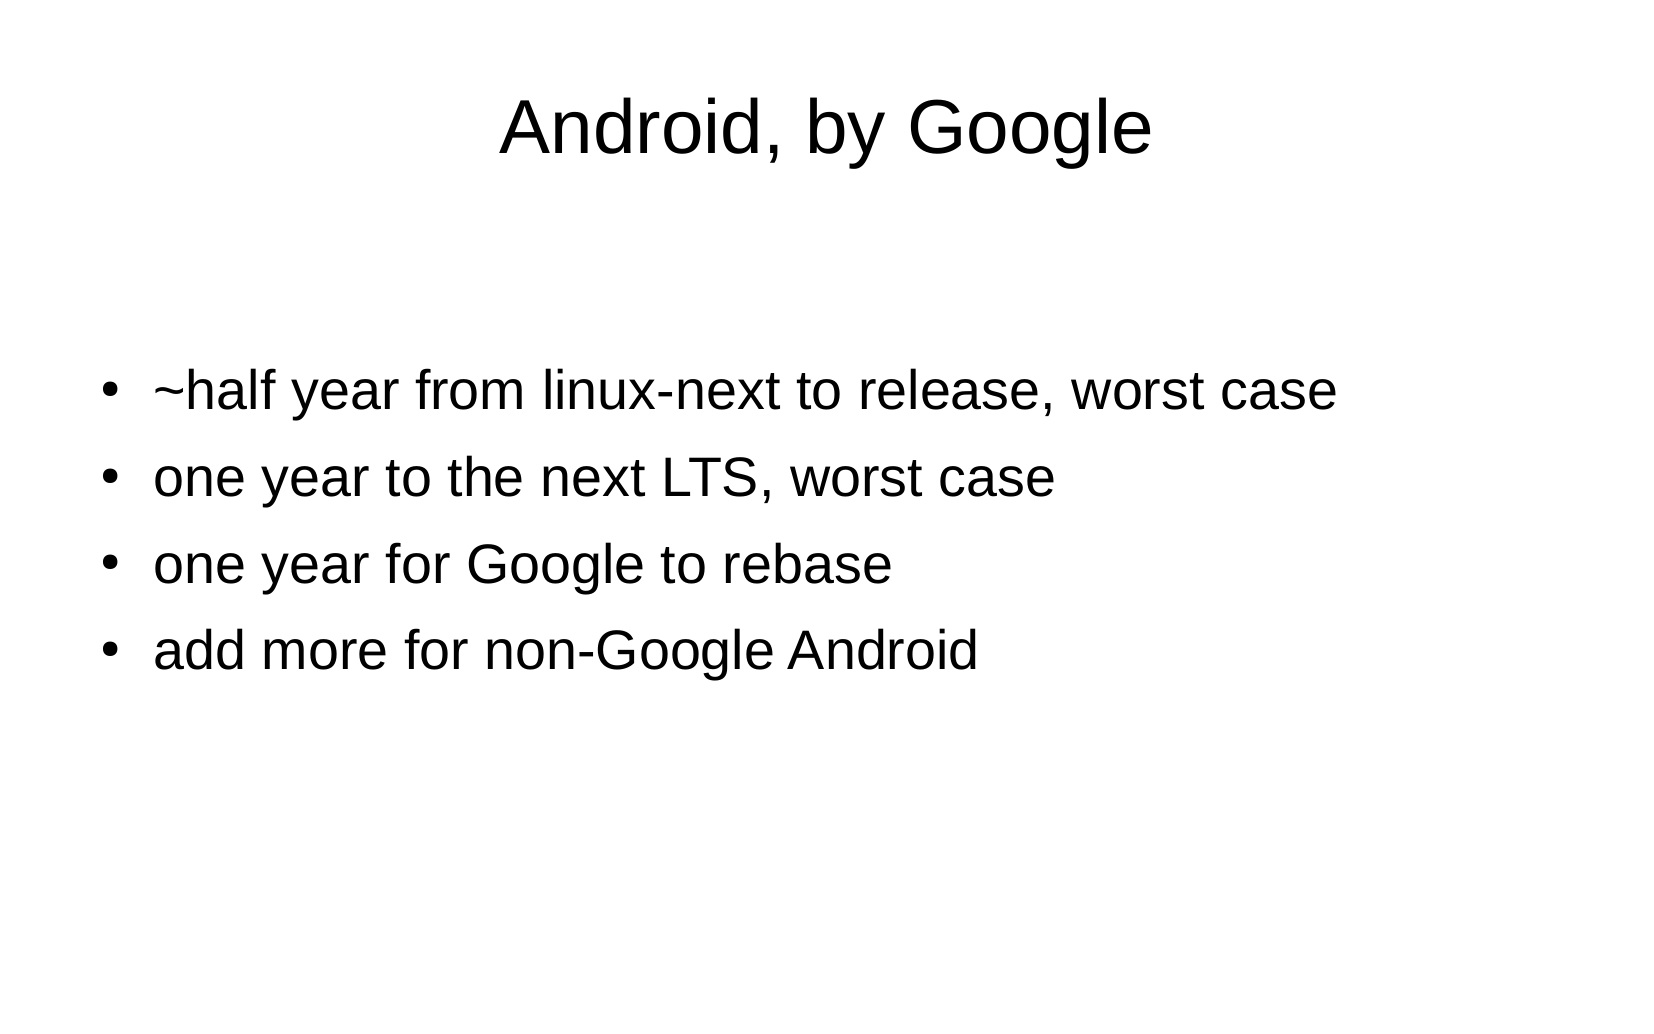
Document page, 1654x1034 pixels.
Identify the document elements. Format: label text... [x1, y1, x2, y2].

title Android, by Google [82, 41, 1571, 214]
list ~half year from linux-next to release, worst case one year to the next LTS, worst case one year for Google to rebase add more for non-Google Android [82, 359, 1571, 851]
